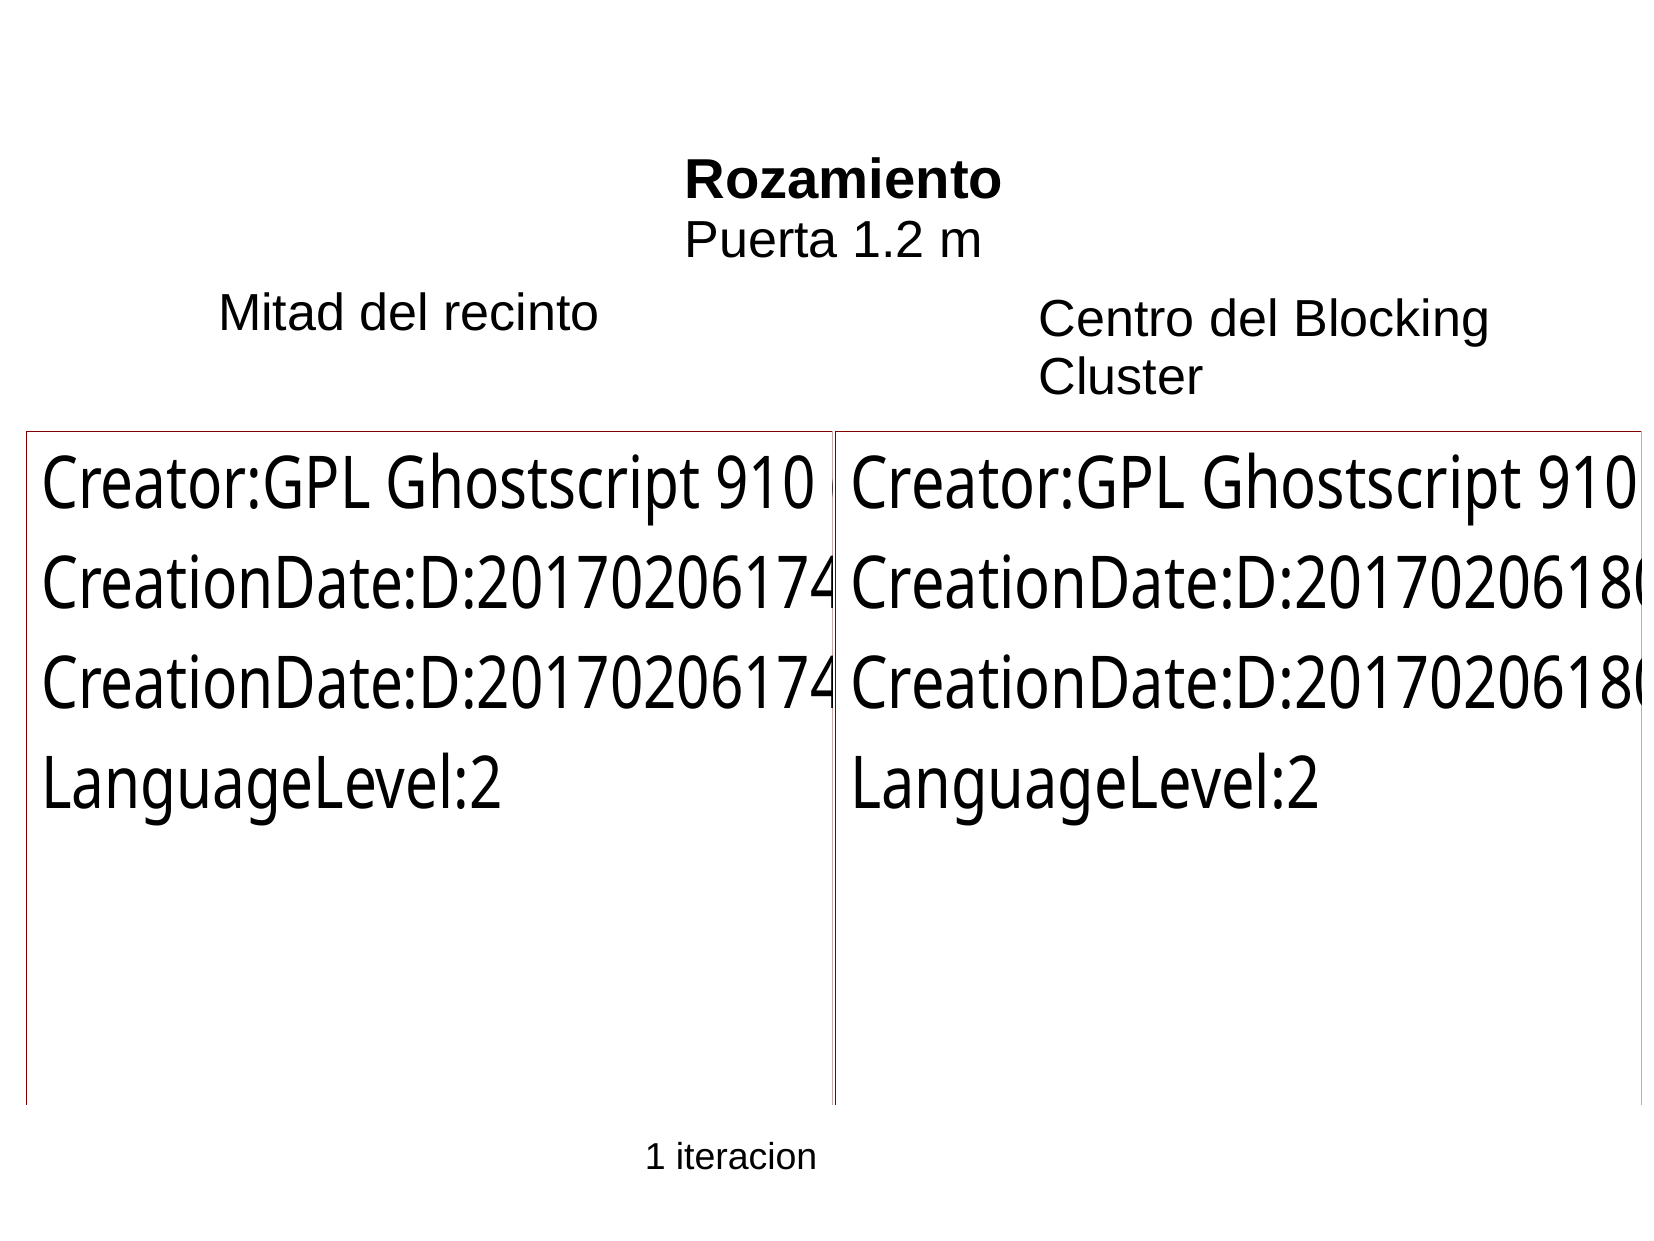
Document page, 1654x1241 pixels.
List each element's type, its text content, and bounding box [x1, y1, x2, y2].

text_box Centro del Blocking Cluster [1024, 281, 1640, 414]
text_box Mitad del recinto [203, 275, 819, 350]
text_box Rozamiento Puerta 1.2 m [669, 139, 1285, 277]
picture [22, 426, 1642, 1105]
text_box 1 iteracion [630, 1128, 931, 1186]
